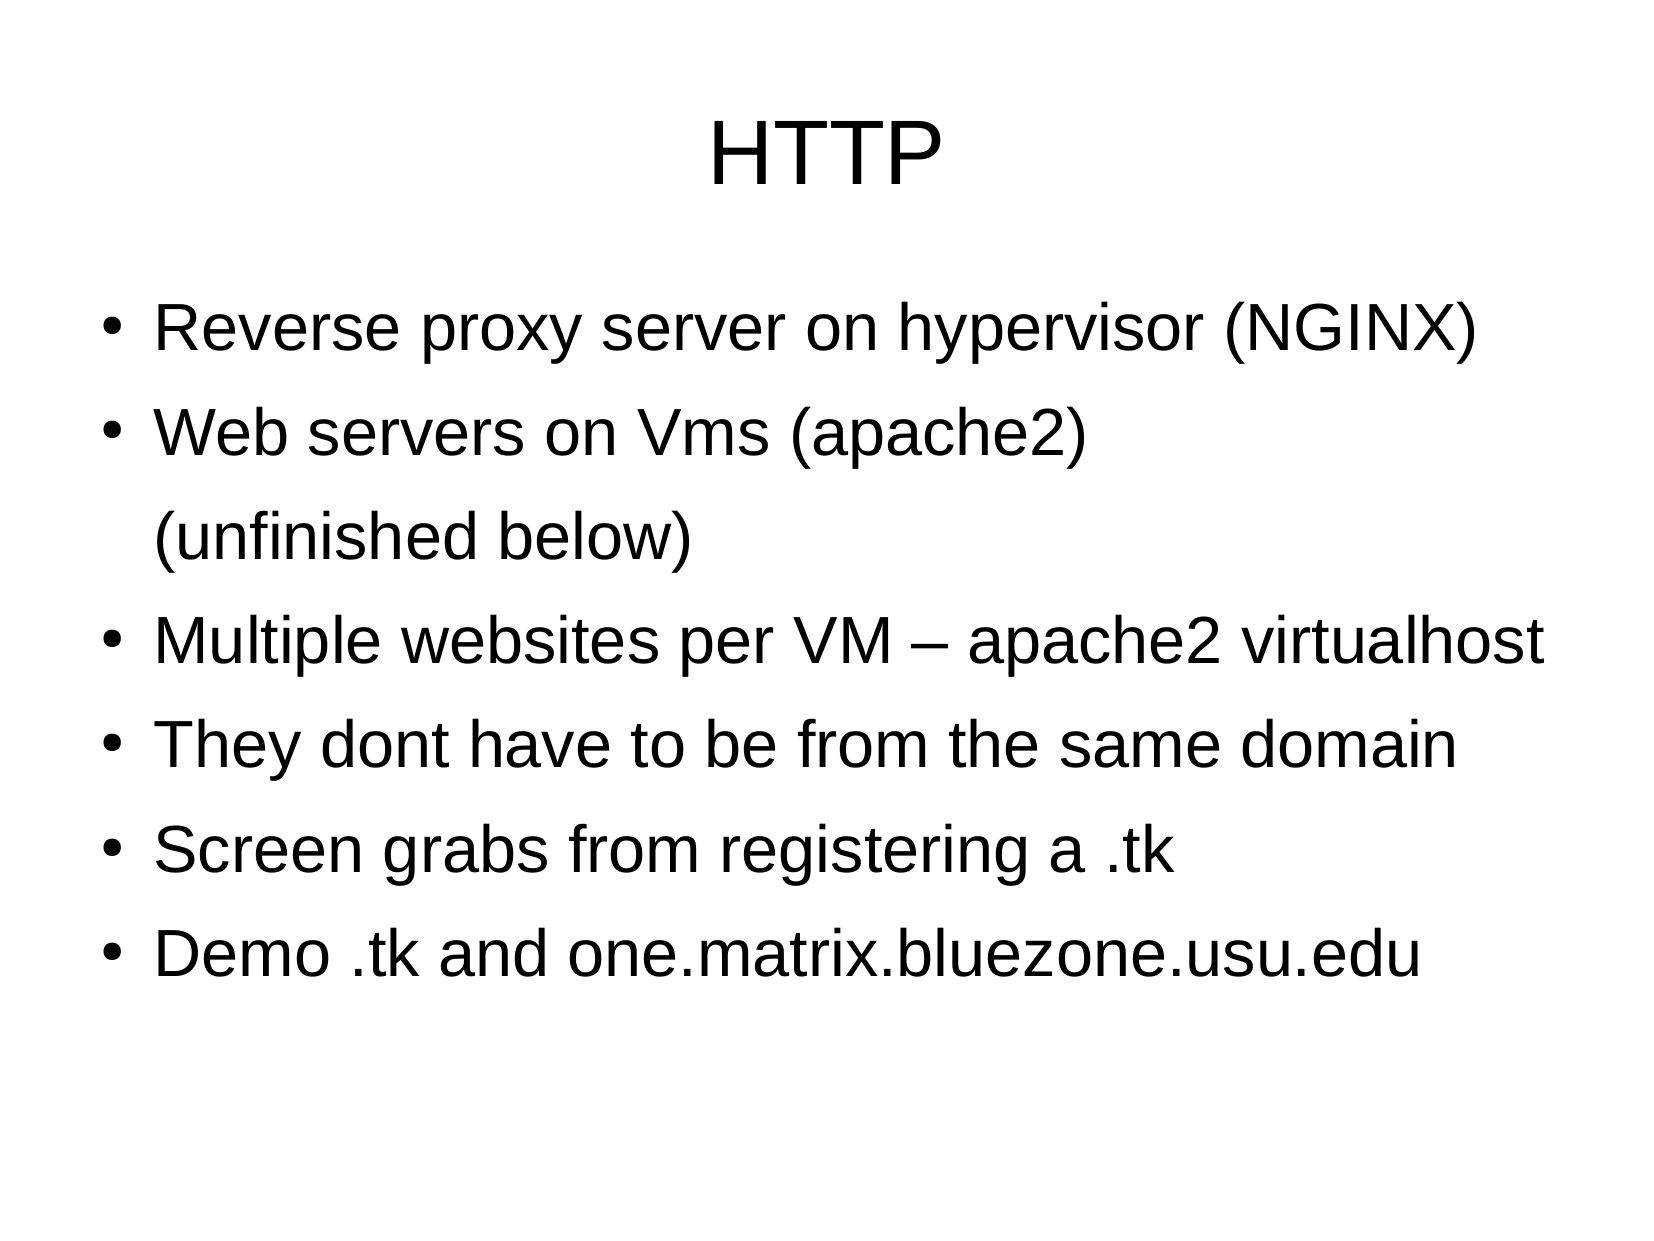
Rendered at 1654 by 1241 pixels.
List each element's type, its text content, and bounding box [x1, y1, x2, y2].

title HTTP [82, 49, 1571, 257]
list Reverse proxy server on hypervisor (NGINX) Web servers on Vms (apache2) (unfinished below) Multiple websites per VM – apache2 virtualhost They dont have to be from the same domain Screen grabs from registering a .tk Demo .tk and one.matrix.bluezone.usu.edu [82, 290, 1571, 1010]
